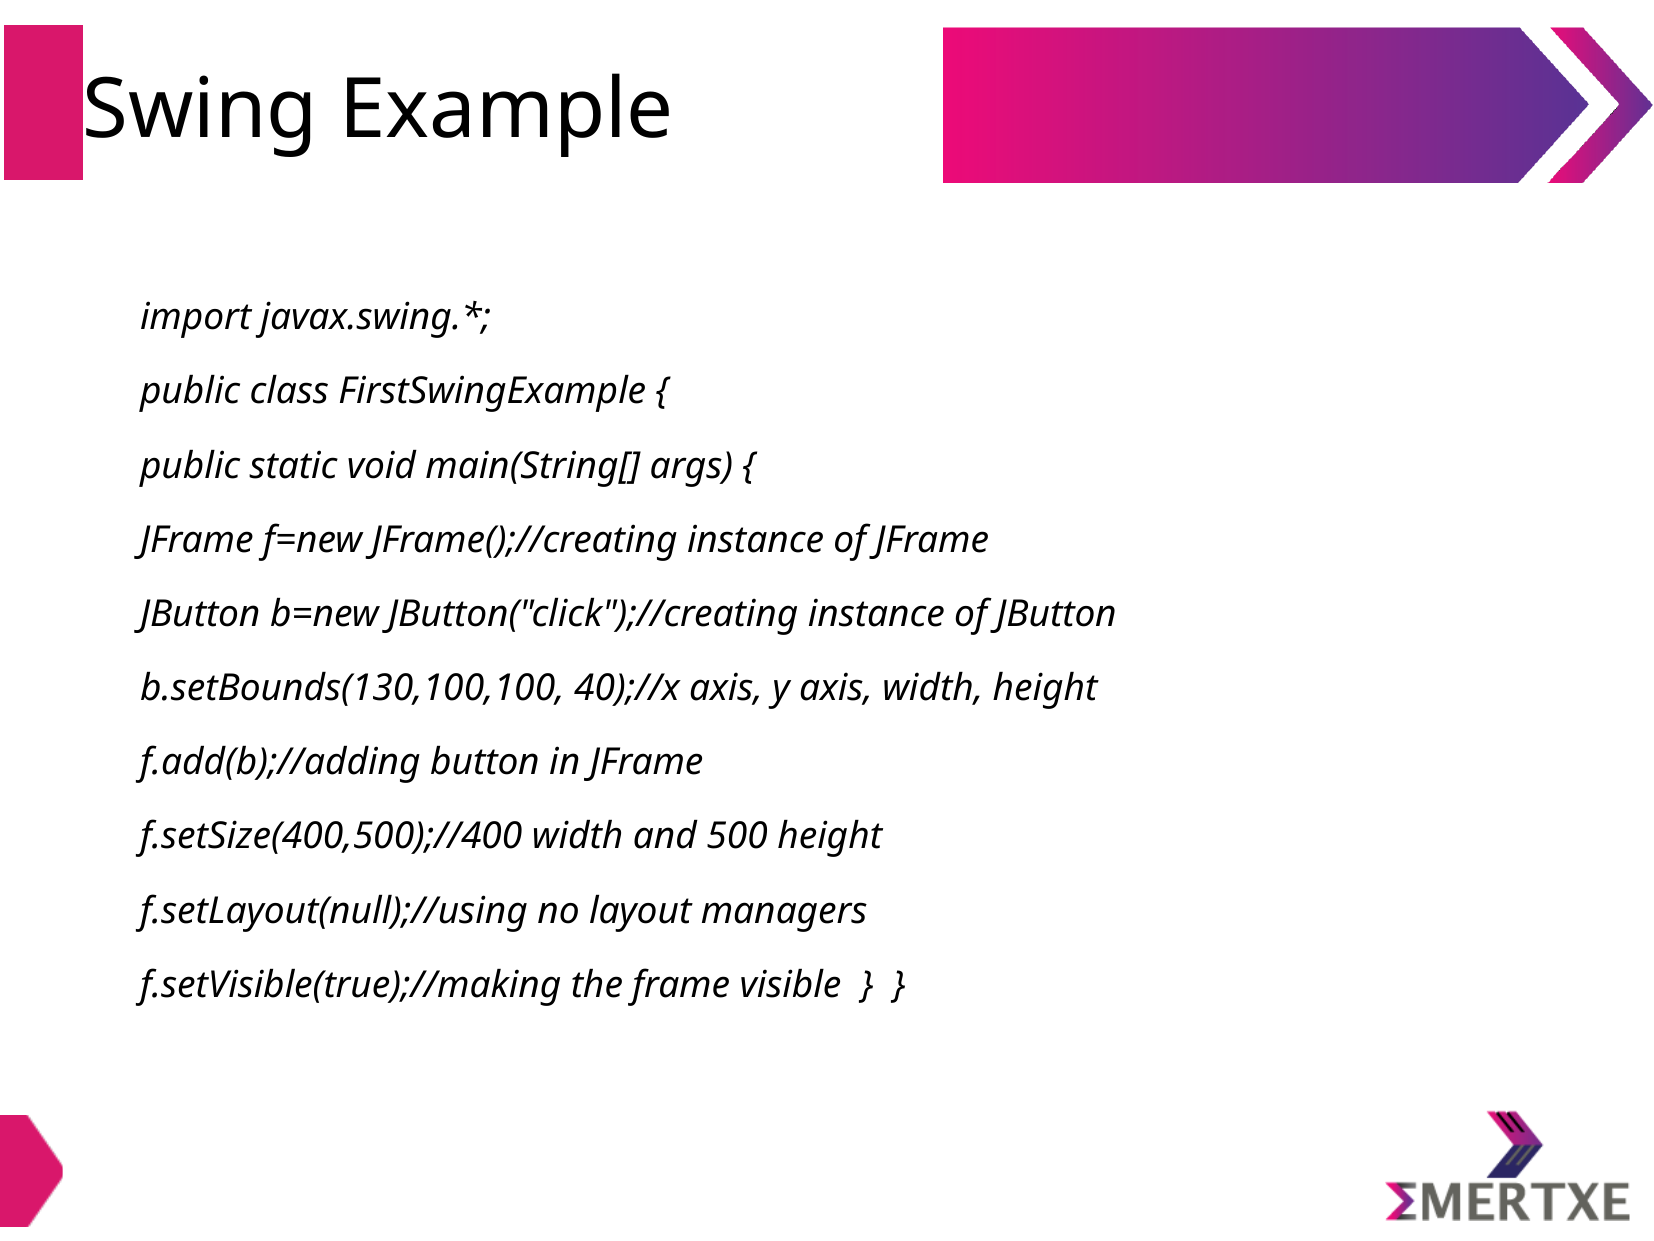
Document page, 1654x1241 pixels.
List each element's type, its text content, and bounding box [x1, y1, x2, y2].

title Swing Example [82, 2, 1571, 210]
list import javax.swing.*; public class FirstSwingExample { public static void main(String[] args) { JFrame f=new JFrame();//creating instance of JFrame JButton b=new JButton("click");//creating instance of JButton b.setBounds(130,100,100, 40);//x axis, y axis, width, height f.add(b);//adding button in JFrame f.setSize(400,500);//400 width and 500 height f.setLayout(null);//using no layout managers f.setVisible(true);//making the frame visible } } [82, 290, 1571, 1010]
picture [1571, 27, 1653, 183]
picture [1385, 1107, 1631, 1221]
